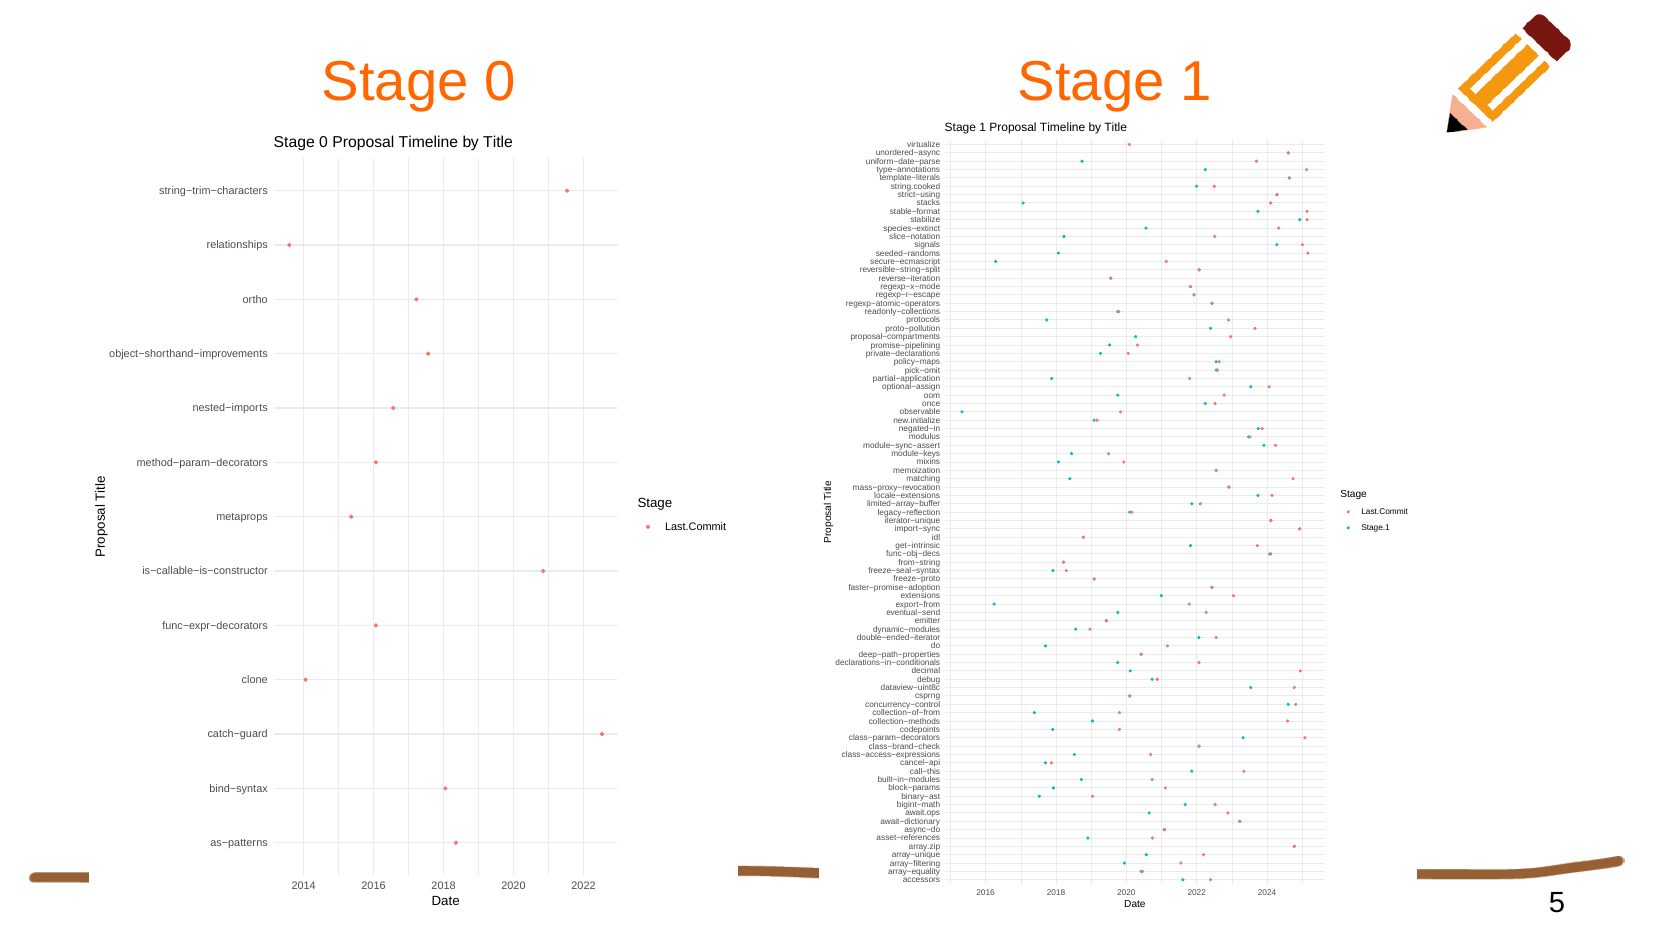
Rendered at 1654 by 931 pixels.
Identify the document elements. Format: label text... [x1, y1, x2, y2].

picture [1446, 14, 1571, 133]
title Stage 0 Stage 1 [88, 29, 1447, 133]
picture [29, 118, 1625, 916]
